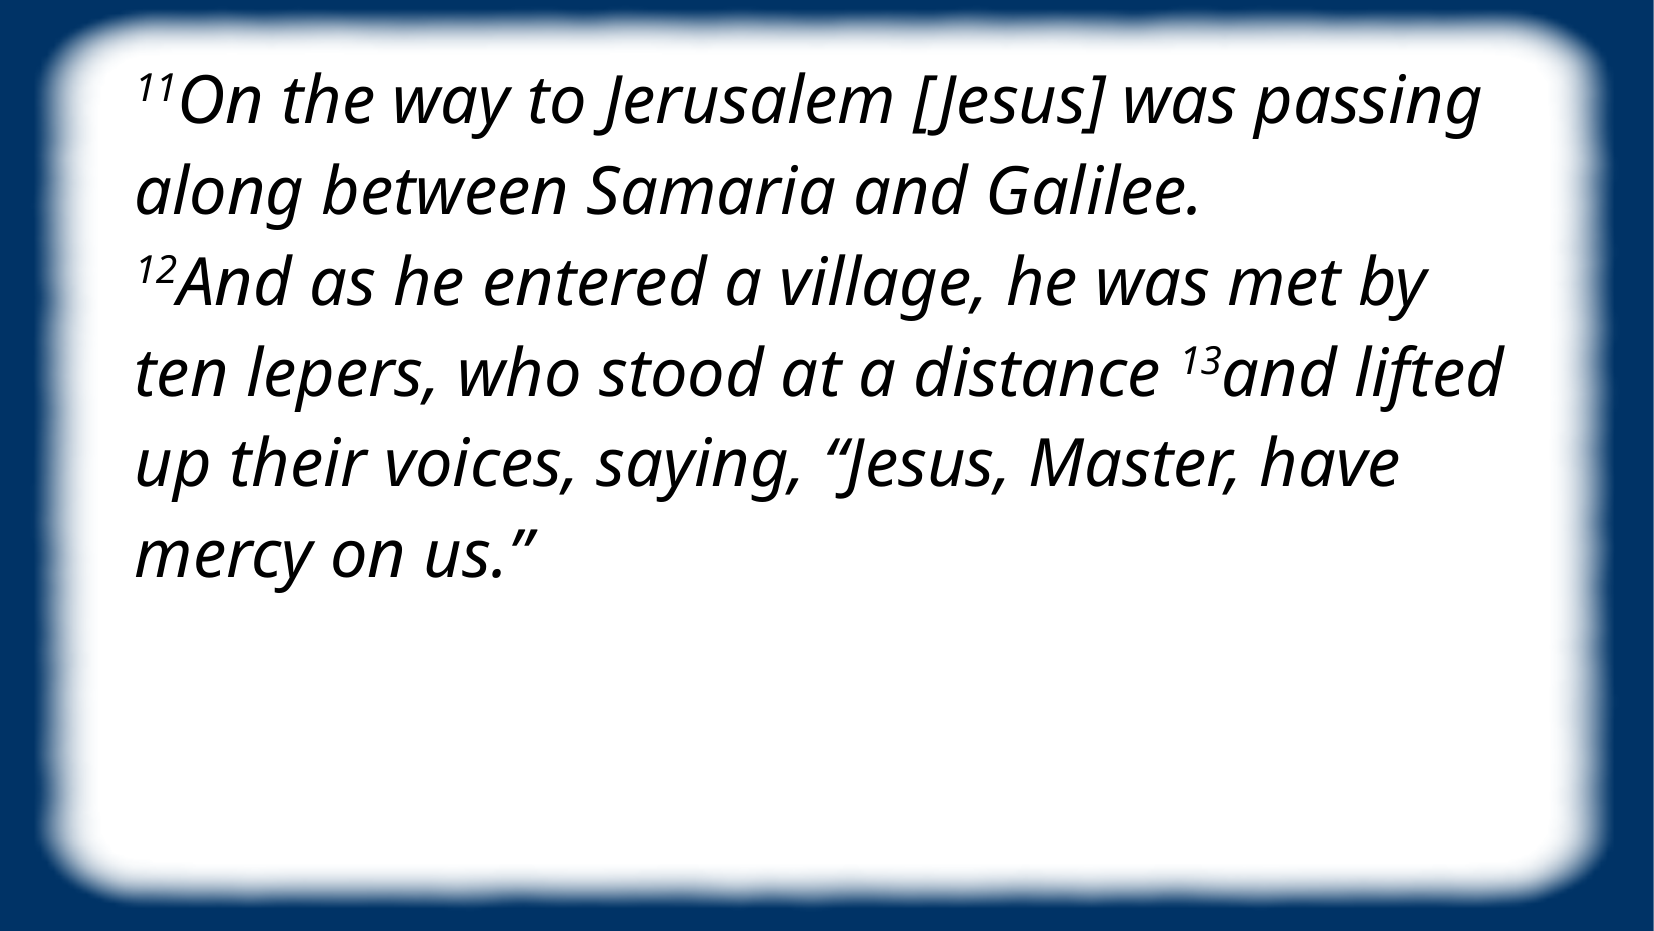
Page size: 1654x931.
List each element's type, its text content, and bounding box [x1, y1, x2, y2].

text_box 11On the way to Jerusalem [Jesus] was passing along between Samaria and Galilee. 12And as he entered a village, he was met by ten lepers, who stood at a distance 13and lifted up their voices, saying, “Jesus, Master, have mercy on us.” [120, 45, 1546, 593]
picture [0, 0, 1654, 931]
